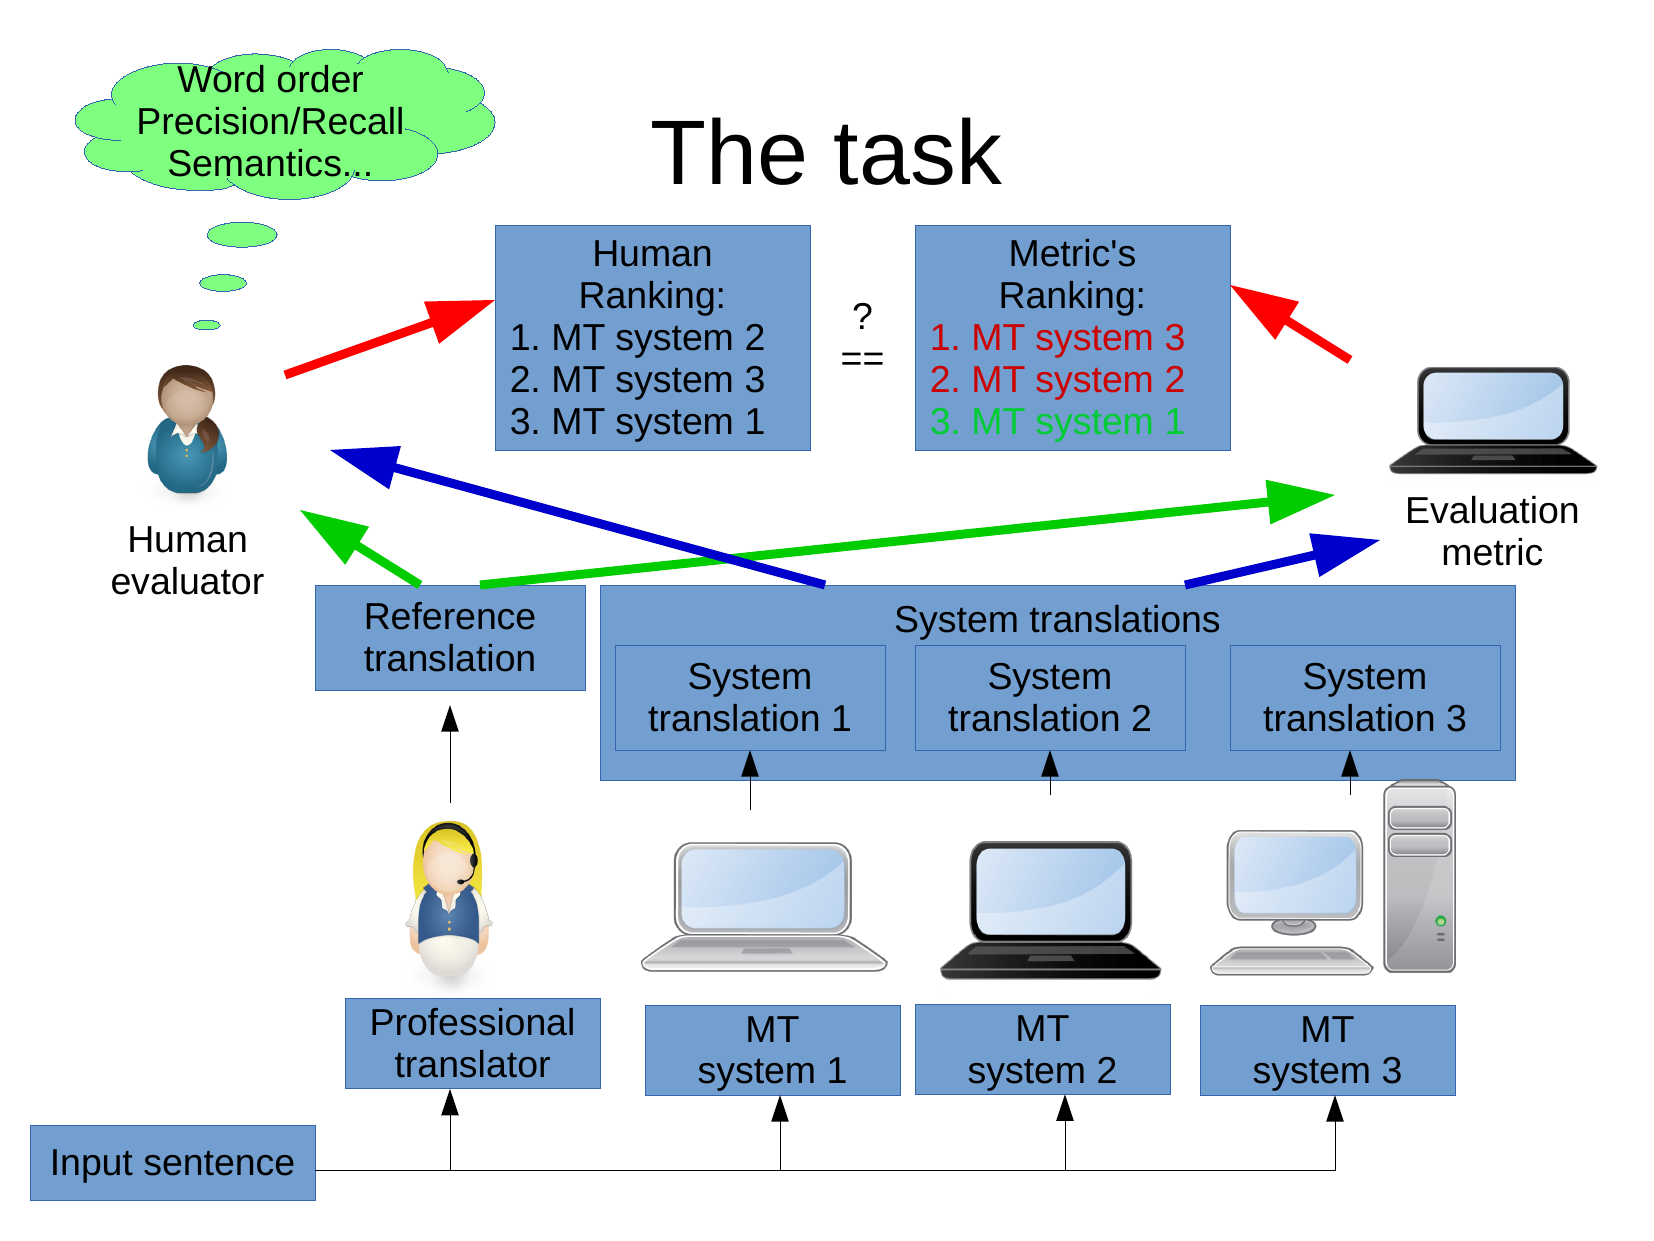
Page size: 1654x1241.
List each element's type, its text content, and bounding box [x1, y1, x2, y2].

picture [630, 833, 898, 981]
text_box MT system 1 [645, 1005, 901, 1096]
title The task [341, 49, 390, 57]
text_box Metric's Ranking: 1. MT system 3 2. MT system 2 3. MT system 1 [915, 225, 1231, 451]
text_box Professional translator [345, 998, 601, 1089]
picture [1380, 359, 1606, 494]
text_box System translation 1 [615, 645, 886, 751]
text_box Reference translation [315, 585, 586, 691]
title The task [82, 49, 1571, 257]
title The task [82, 49, 321, 107]
picture [390, 803, 511, 999]
text_box Input sentence [30, 1125, 316, 1201]
picture [1200, 779, 1456, 986]
text_box ? == [825, 270, 901, 406]
text_box Human Ranking: 1. MT system 2 2. MT system 3 3. MT system 1 [495, 225, 811, 451]
picture [135, 358, 241, 511]
text_box MT system 2 [915, 1004, 1171, 1095]
picture [930, 831, 1171, 1004]
text_box System translation 3 [1230, 645, 1501, 751]
text_box Word order Precision/Recall Semantics... [199, 274, 247, 292]
text_box System translations [600, 585, 1516, 781]
text_box Word order Precision/Recall Semantics... [207, 222, 278, 248]
text_box MT system 3 [1200, 1005, 1456, 1096]
text_box System translation 2 [915, 645, 1186, 751]
text_box Word order Precision/Recall Semantics... [75, 49, 496, 200]
